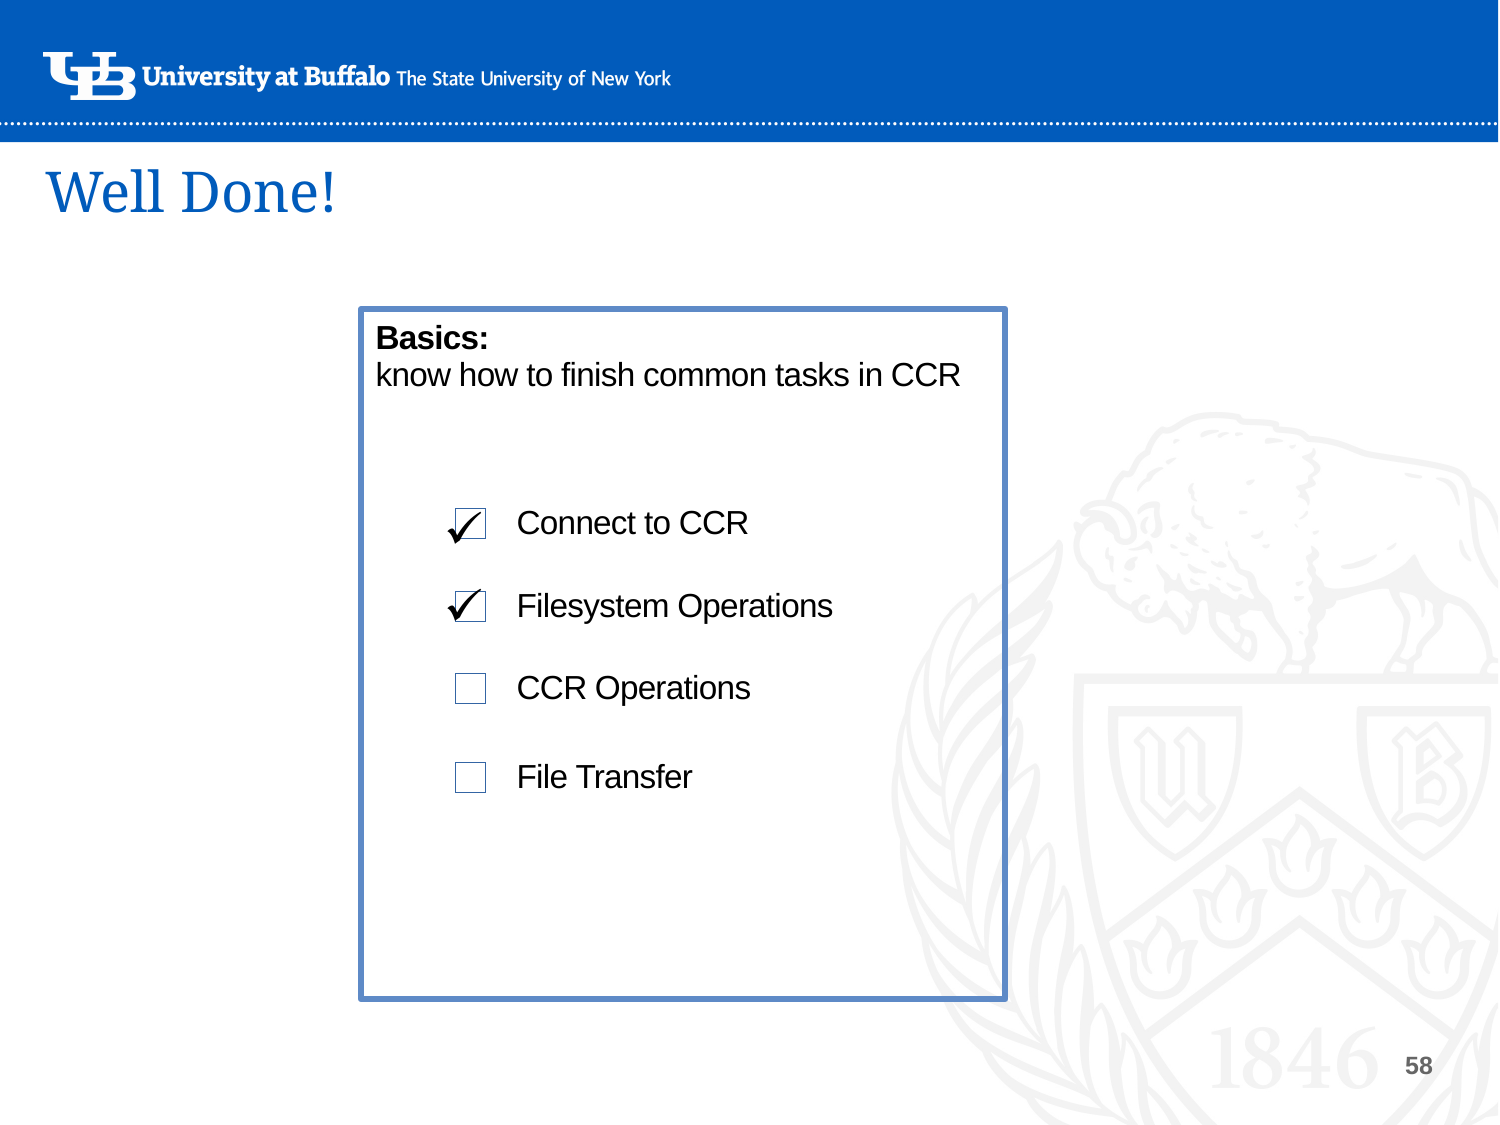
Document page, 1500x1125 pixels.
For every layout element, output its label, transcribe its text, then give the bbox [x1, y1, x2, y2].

text_box ✓ [429, 585, 496, 646]
text_box Filesystem Operations [501, 579, 868, 633]
text_box CCR Operations [501, 662, 868, 715]
text_box ✓ [429, 508, 496, 569]
picture [0, 0, 1499, 1125]
text_box [360, 309, 1006, 1000]
text_box Basics: know how to finish common tasks in CCR [360, 312, 1003, 405]
text_box File Transfer [501, 751, 748, 804]
text_box Connect to CCR [501, 497, 784, 550]
title Well Done! [30, 153, 1387, 233]
